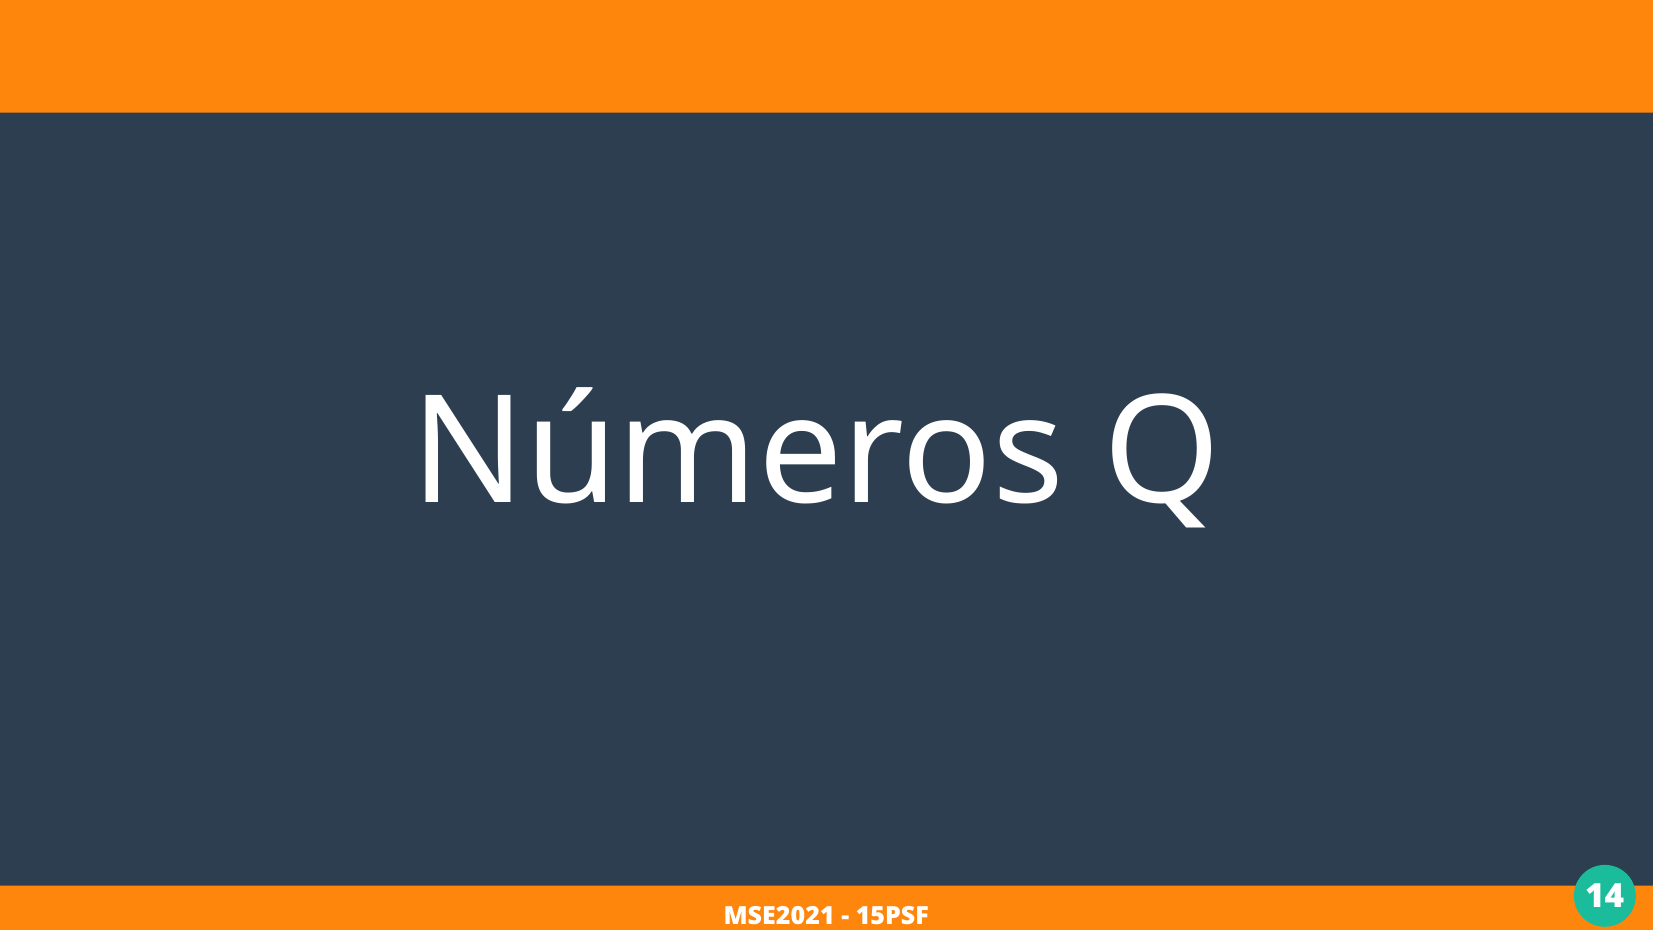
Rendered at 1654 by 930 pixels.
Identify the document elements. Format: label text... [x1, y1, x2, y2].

list Números Q [411, 342, 1653, 579]
